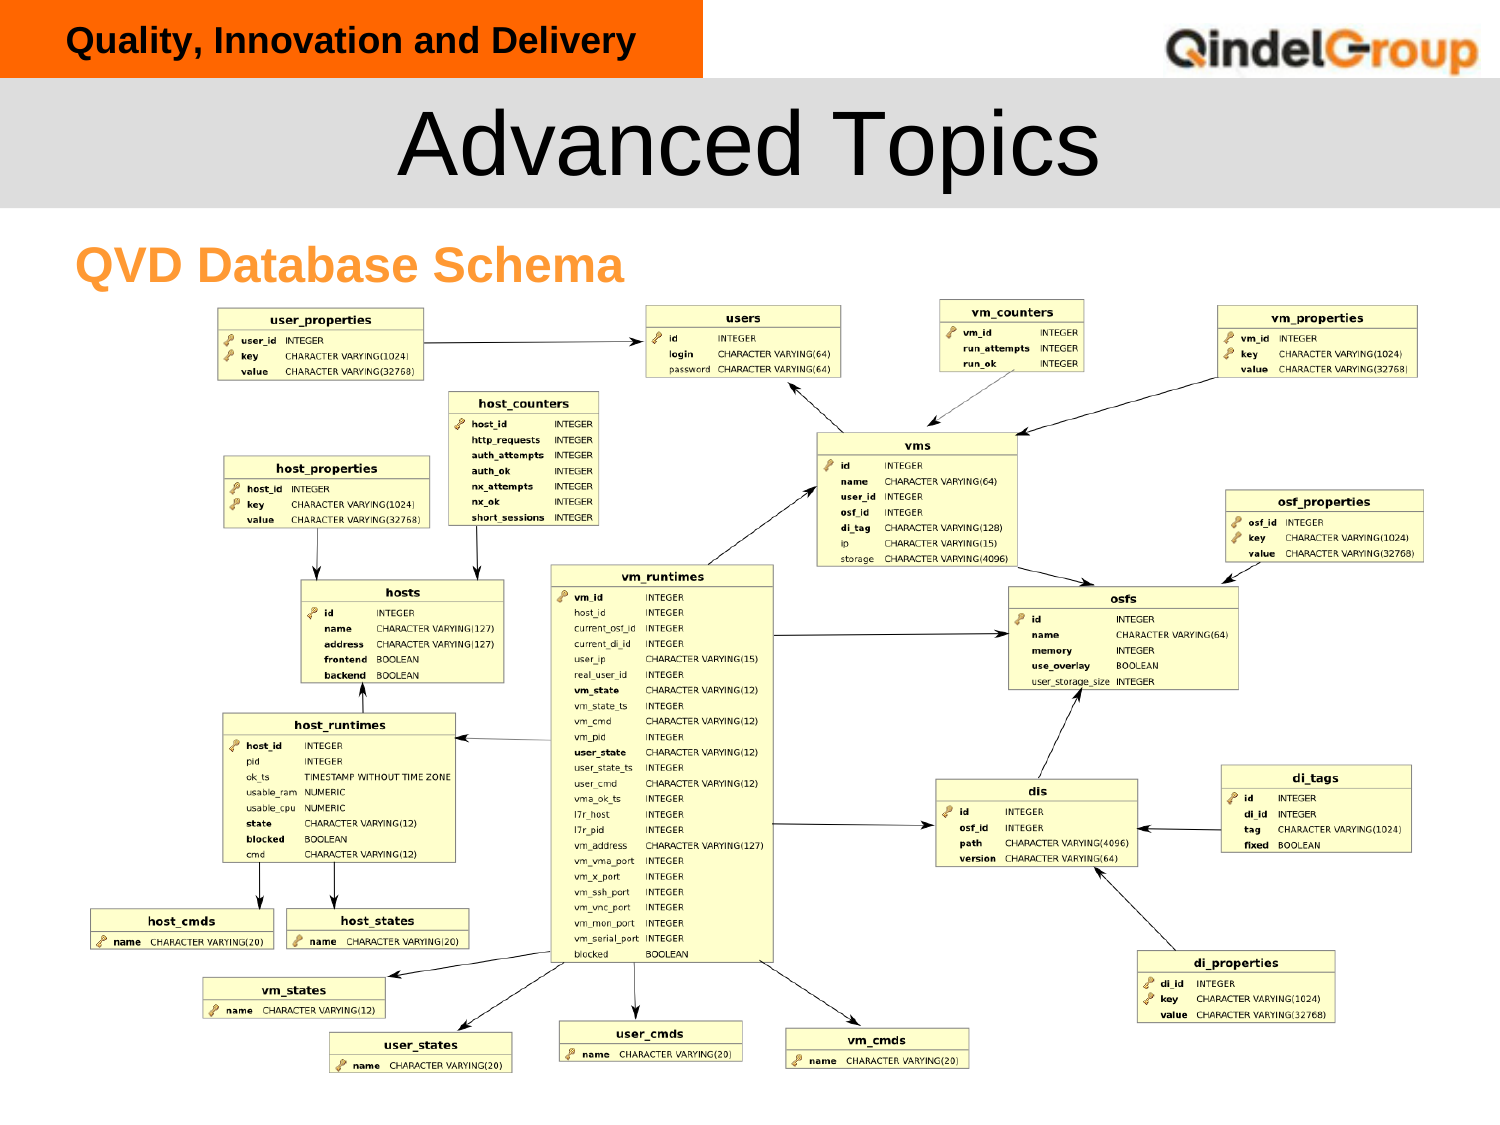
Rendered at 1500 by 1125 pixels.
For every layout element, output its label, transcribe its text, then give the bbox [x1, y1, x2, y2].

title Advanced Topics [75, 45, 1426, 224]
picture [1163, 23, 1481, 78]
text_box QVD Database Schema [60, 224, 1426, 401]
picture [90, 299, 1424, 1073]
